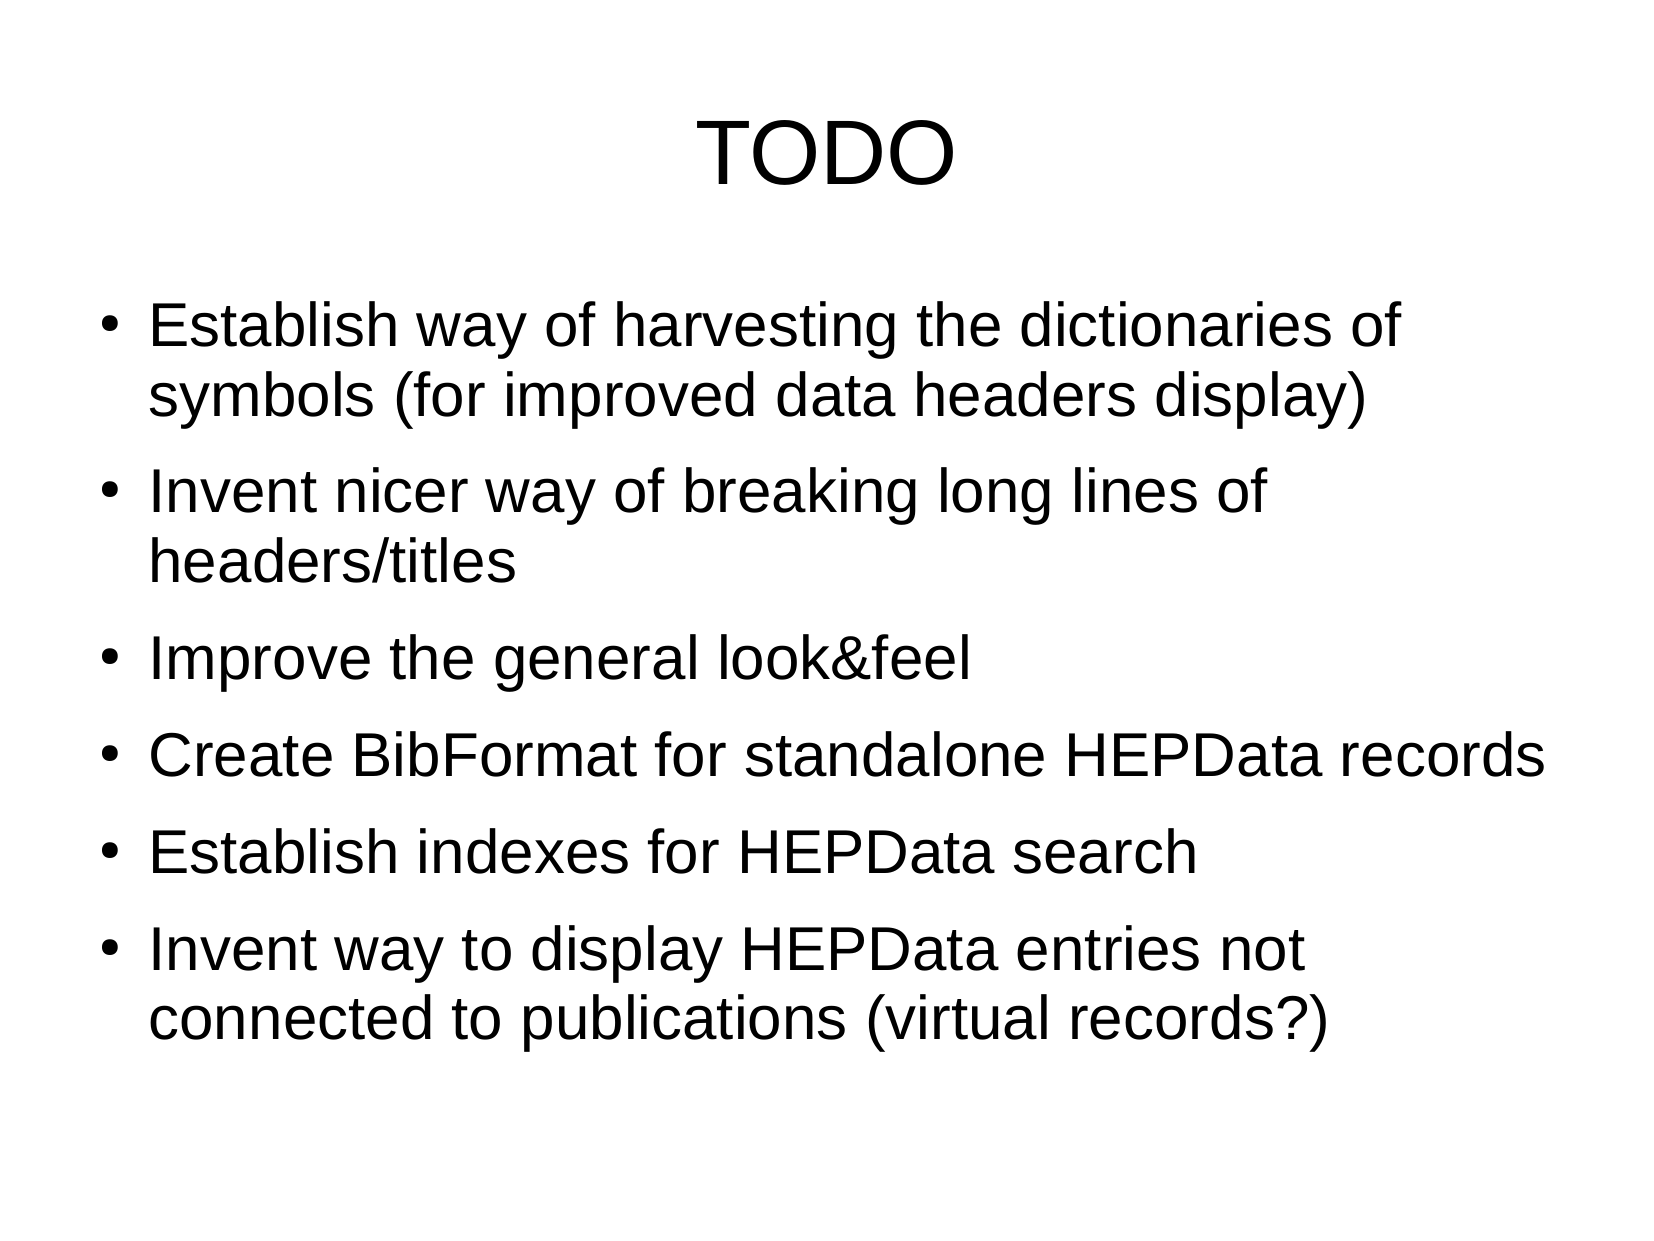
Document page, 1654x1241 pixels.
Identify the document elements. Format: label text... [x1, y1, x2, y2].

title TODO [82, 56, 1571, 250]
list Establish way of harvesting the dictionaries of symbols (for improved data headers display) Invent nicer way of breaking long lines of headers/titles Improve the general look&feel Create BibFormat for standalone HEPData records Establish indexes for HEPData search Invent way to display HEPData entries not connected to publications (virtual records?) [82, 290, 1571, 1109]
